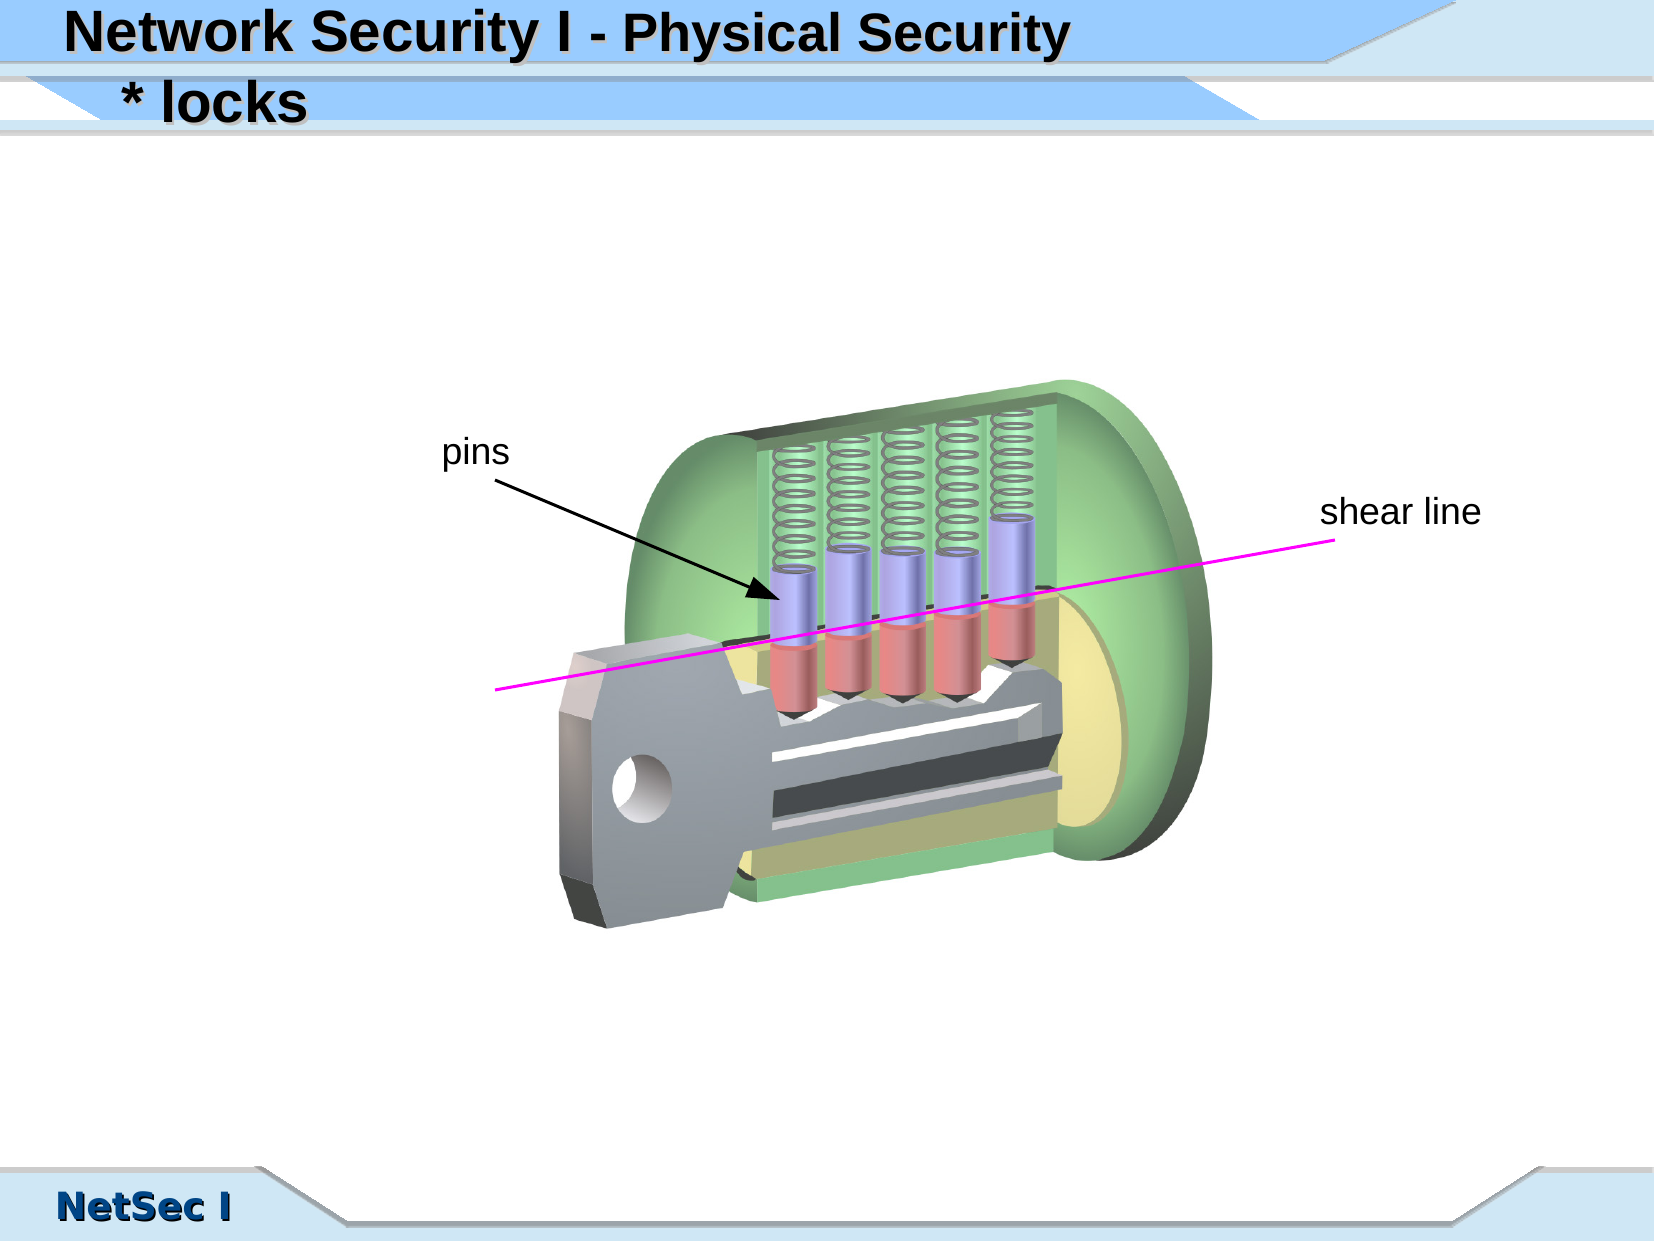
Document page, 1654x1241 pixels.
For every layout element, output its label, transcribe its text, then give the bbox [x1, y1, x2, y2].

title Network Security I - Physical Security [31, 0, 1520, 65]
text_box [255, 1160, 1546, 1221]
text_box shear line [1305, 483, 1497, 541]
text_box pins [426, 423, 526, 481]
picture [375, 372, 1381, 939]
title * locks [105, 69, 1231, 136]
